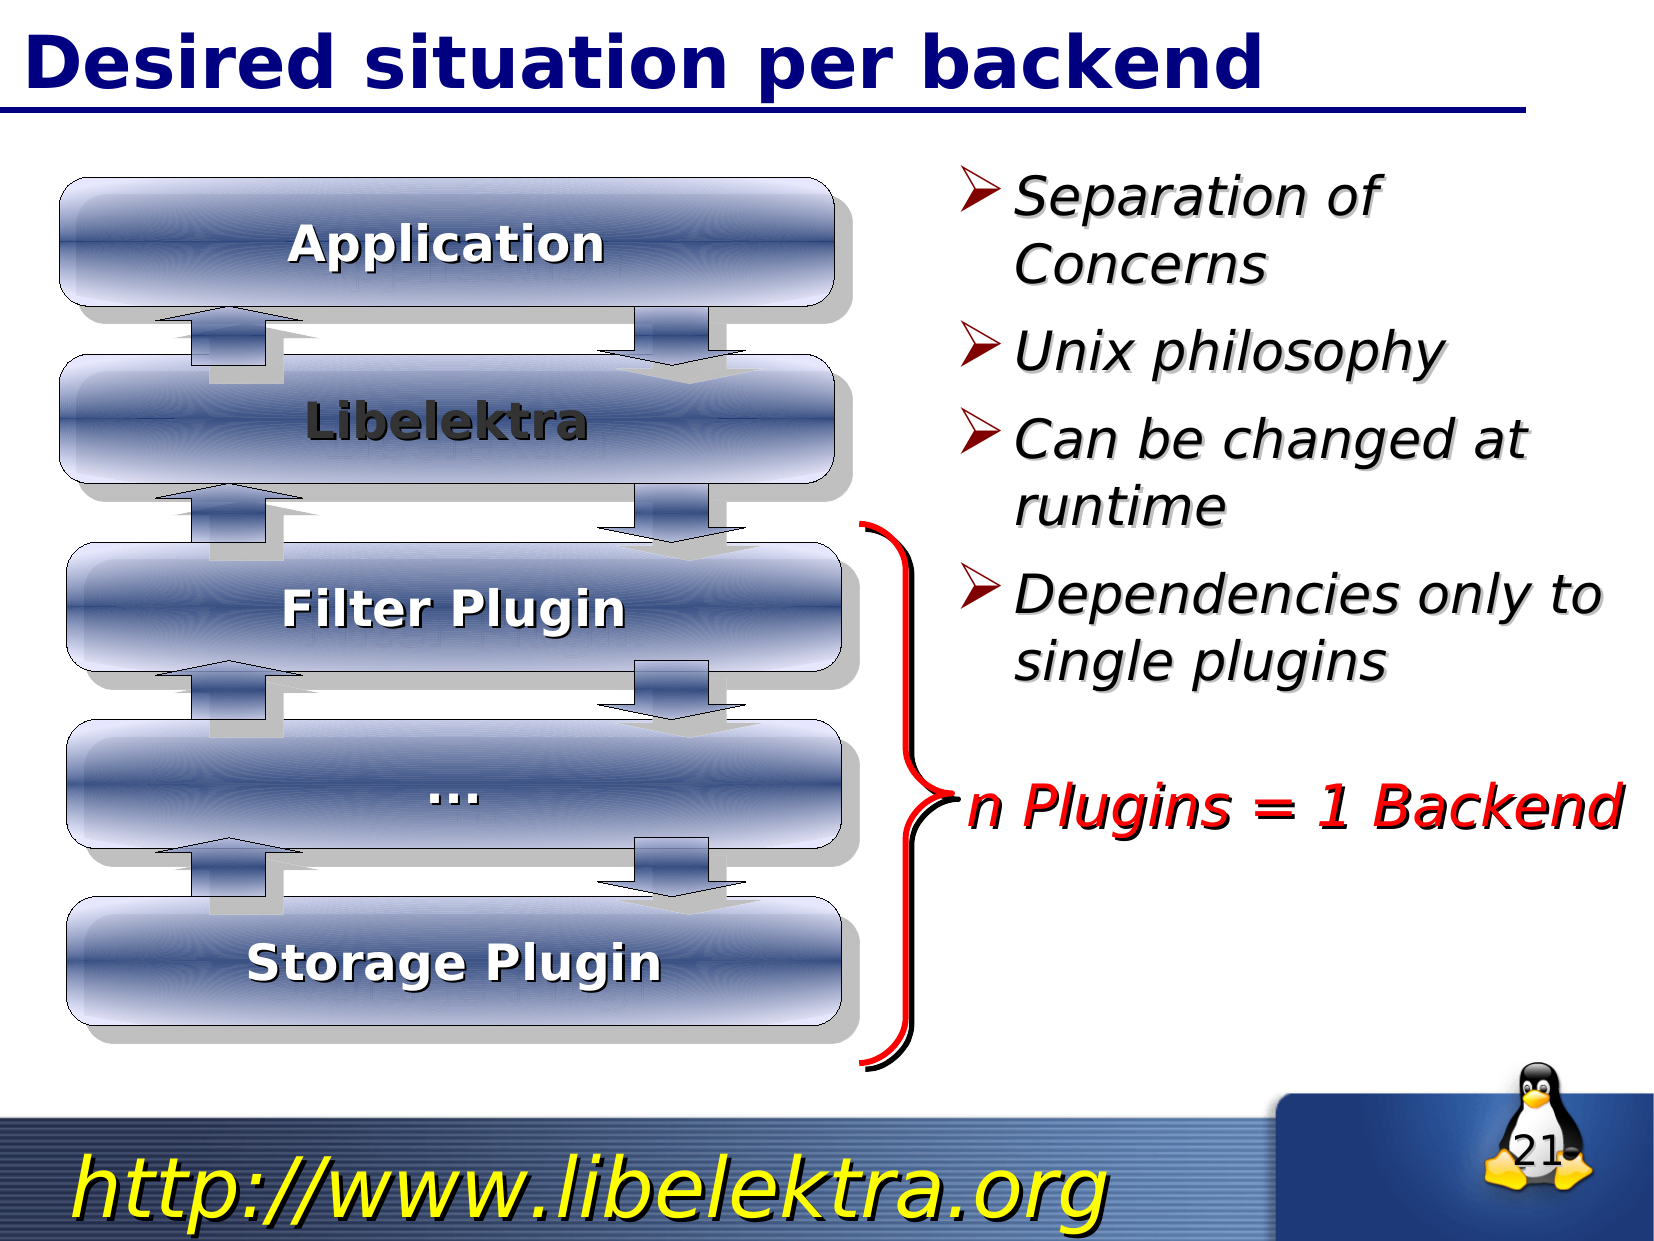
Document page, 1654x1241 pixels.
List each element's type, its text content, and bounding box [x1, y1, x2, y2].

text_box [597, 306, 746, 366]
text_box [155, 306, 303, 366]
text_box [597, 660, 746, 720]
text_box Application [59, 177, 835, 307]
text_box Desired situation per backend [22, 14, 1611, 111]
text_box <Nummer> [1312, 1122, 1565, 1178]
text_box [155, 660, 303, 720]
text_box Libelektra [59, 354, 835, 484]
text_box Filter Plugin [66, 542, 842, 672]
text_box [597, 483, 746, 543]
text_box [597, 837, 746, 897]
text_box [155, 483, 303, 543]
list Separation of Concerns Unix philosophy Can be changed at runtime Dependencies only to single plugins [940, 153, 1636, 950]
picture [872, 1061, 883, 1065]
text_box Storage Plugin [66, 896, 842, 1026]
picture [0, 1061, 1654, 1241]
text_box ... [66, 719, 842, 849]
text_box [155, 837, 303, 897]
